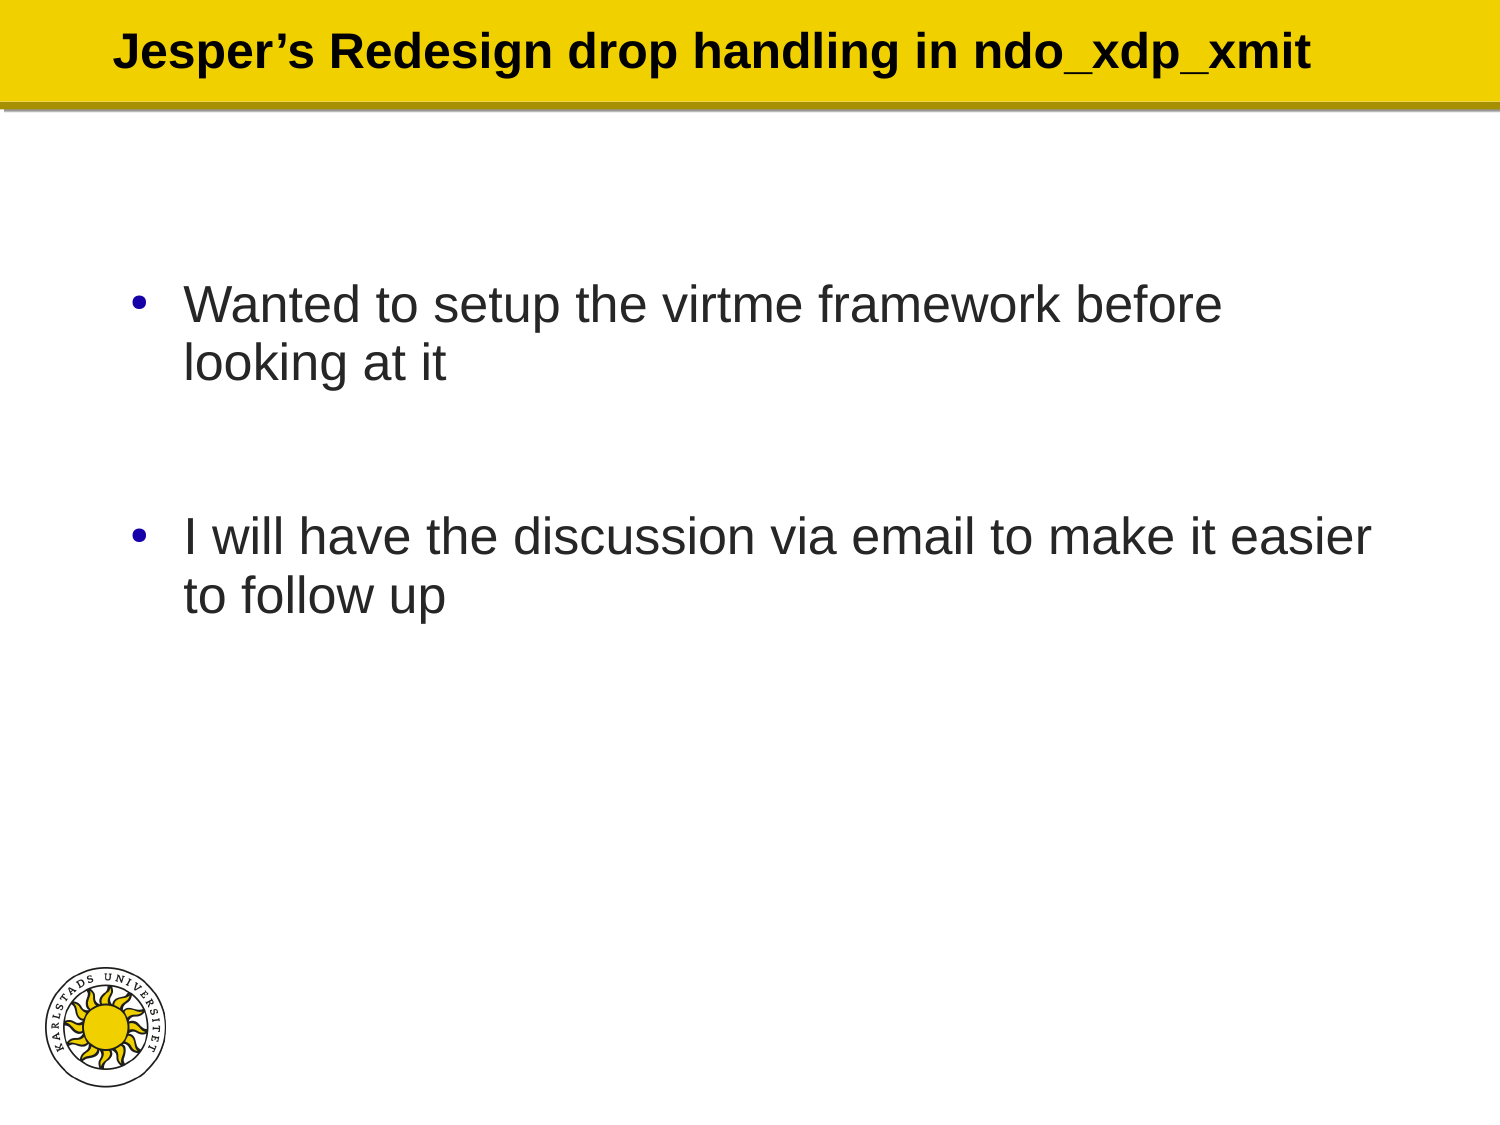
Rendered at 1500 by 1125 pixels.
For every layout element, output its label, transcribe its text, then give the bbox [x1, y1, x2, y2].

picture [45, 959, 166, 1095]
title Jesper’s Redesign drop handling in ndo_xdp_xmit [112, 0, 1388, 102]
list Wanted to setup the virtme framework before looking at it I will have the discussion via email to make it easier to follow up [112, 275, 1388, 963]
